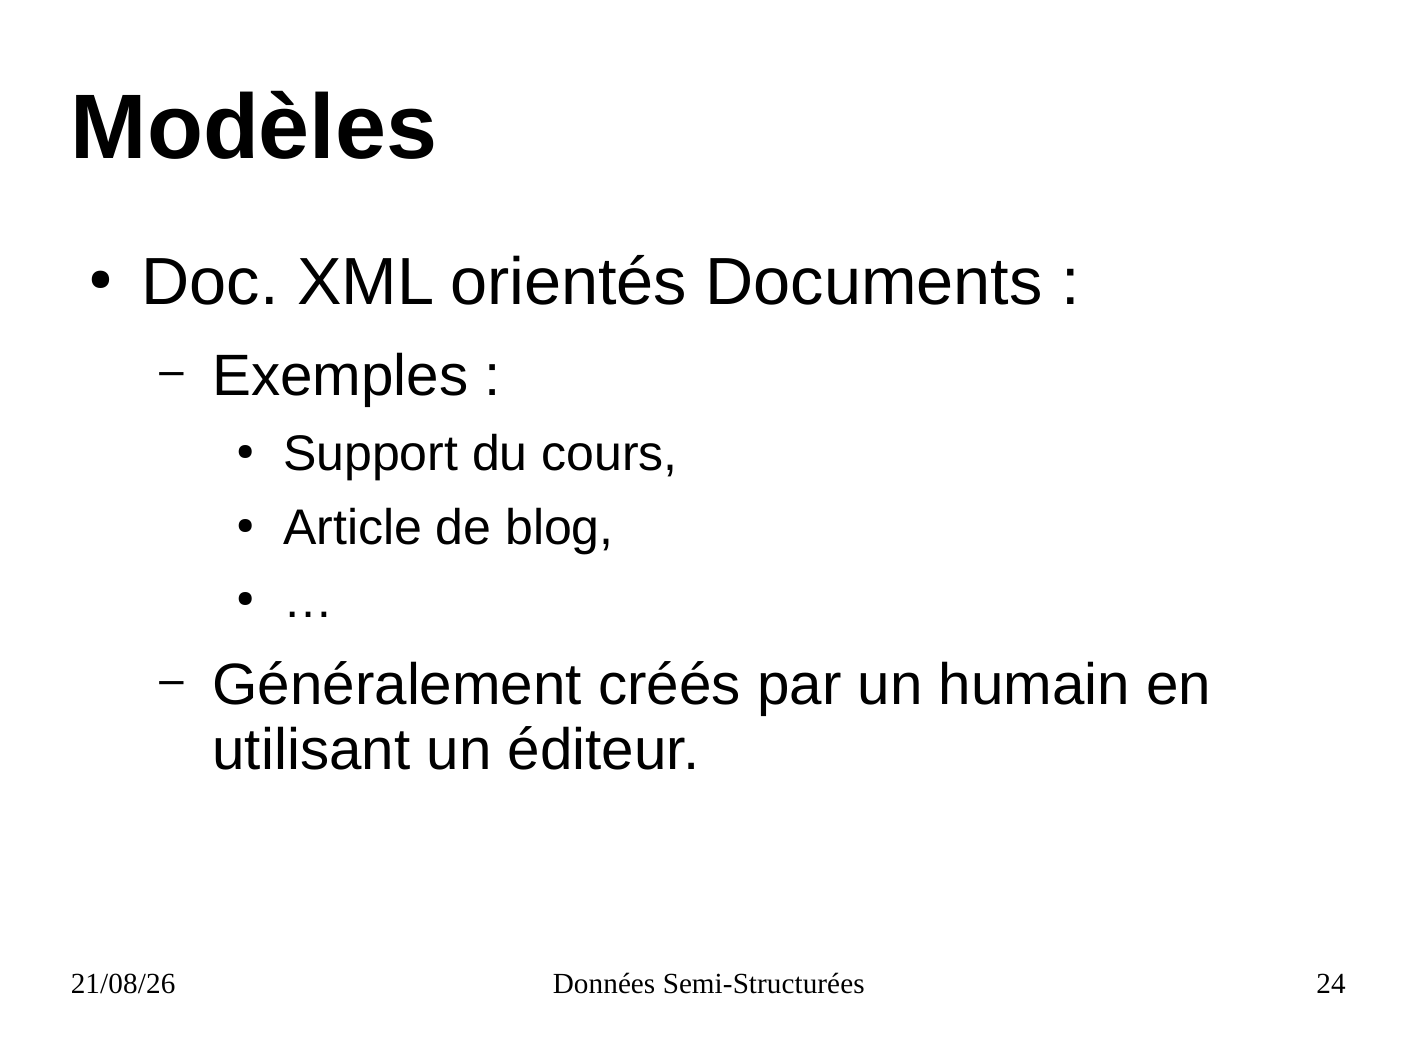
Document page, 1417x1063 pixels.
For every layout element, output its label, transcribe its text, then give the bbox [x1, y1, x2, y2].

title Modèles [70, 42, 1346, 212]
list Doc. XML orientés Documents : Exemples : Support du cours, Article de blog, … Généralement créés par un humain en utilisant un éditeur. [70, 244, 1346, 925]
